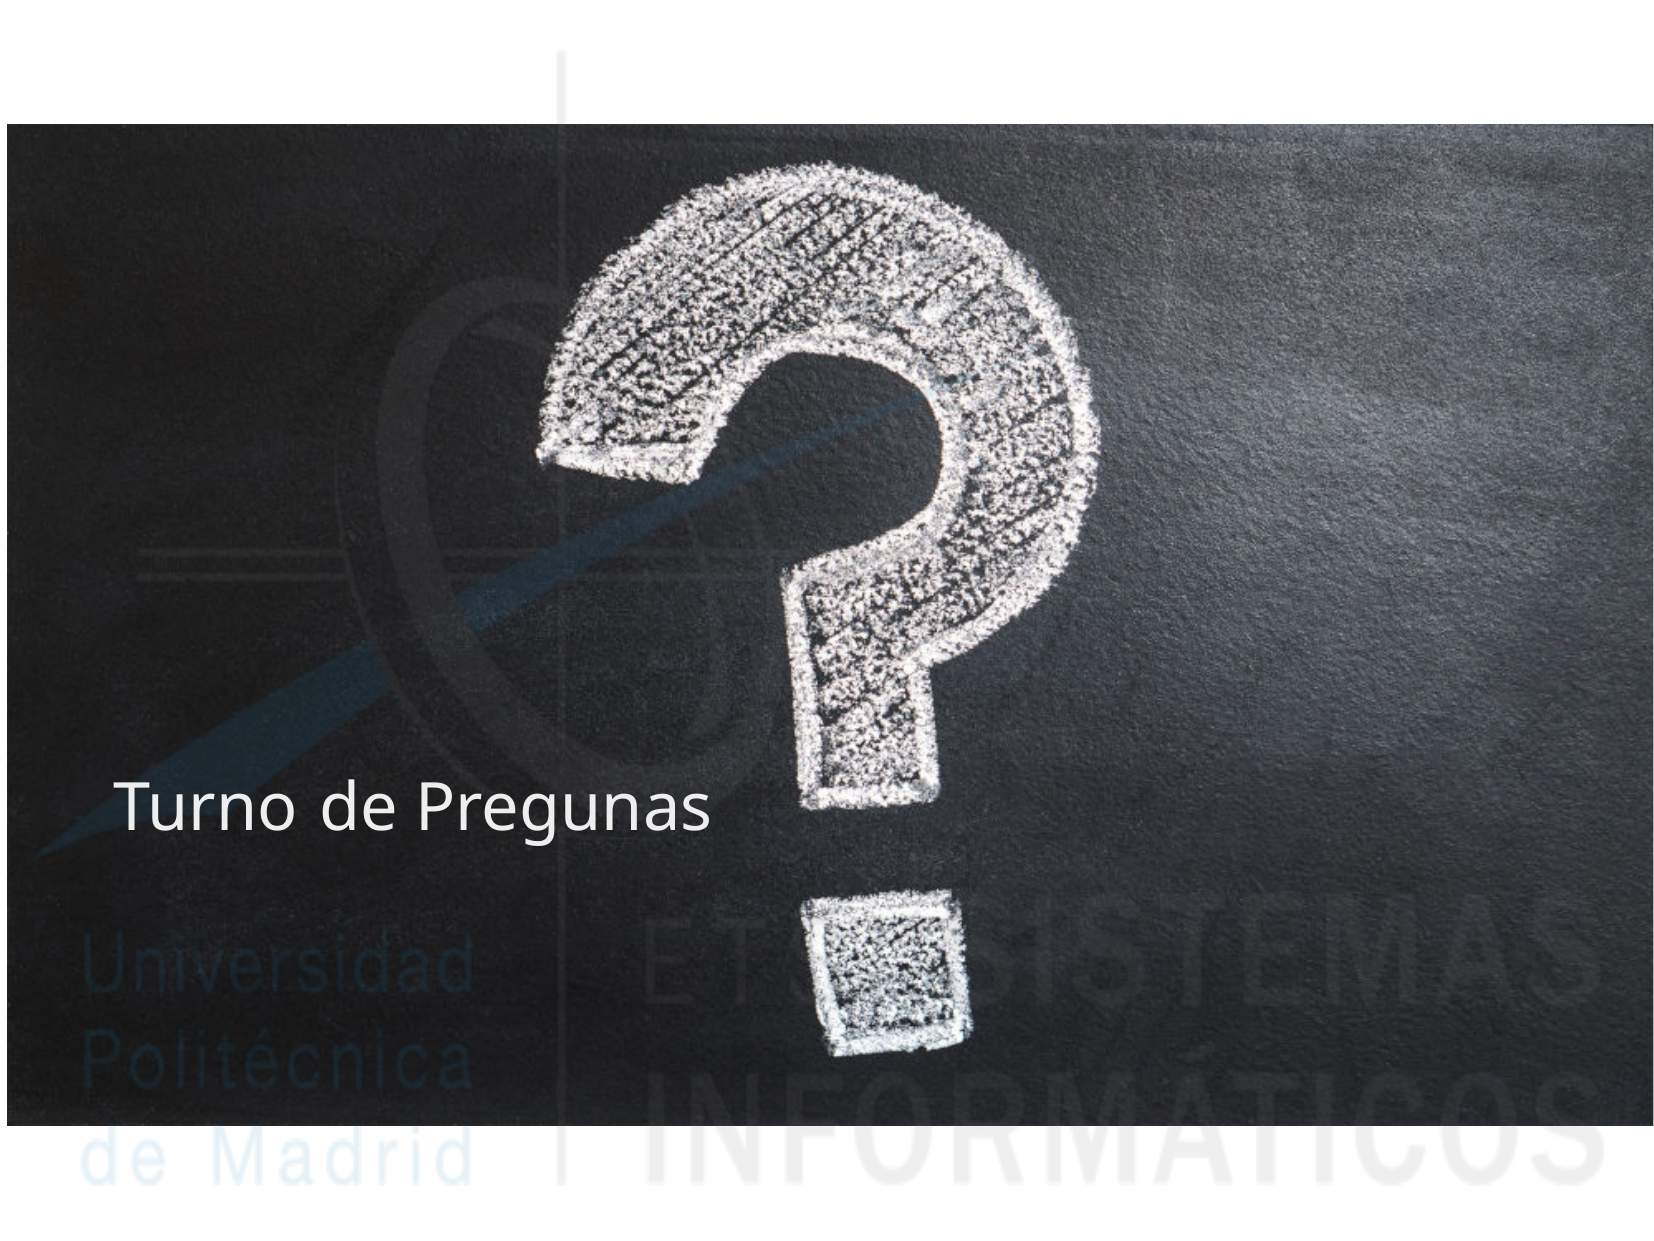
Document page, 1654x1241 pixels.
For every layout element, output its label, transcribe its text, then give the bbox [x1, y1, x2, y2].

picture [0, 0, 1654, 1241]
text_box Turno de Pregunas [94, 596, 733, 1087]
